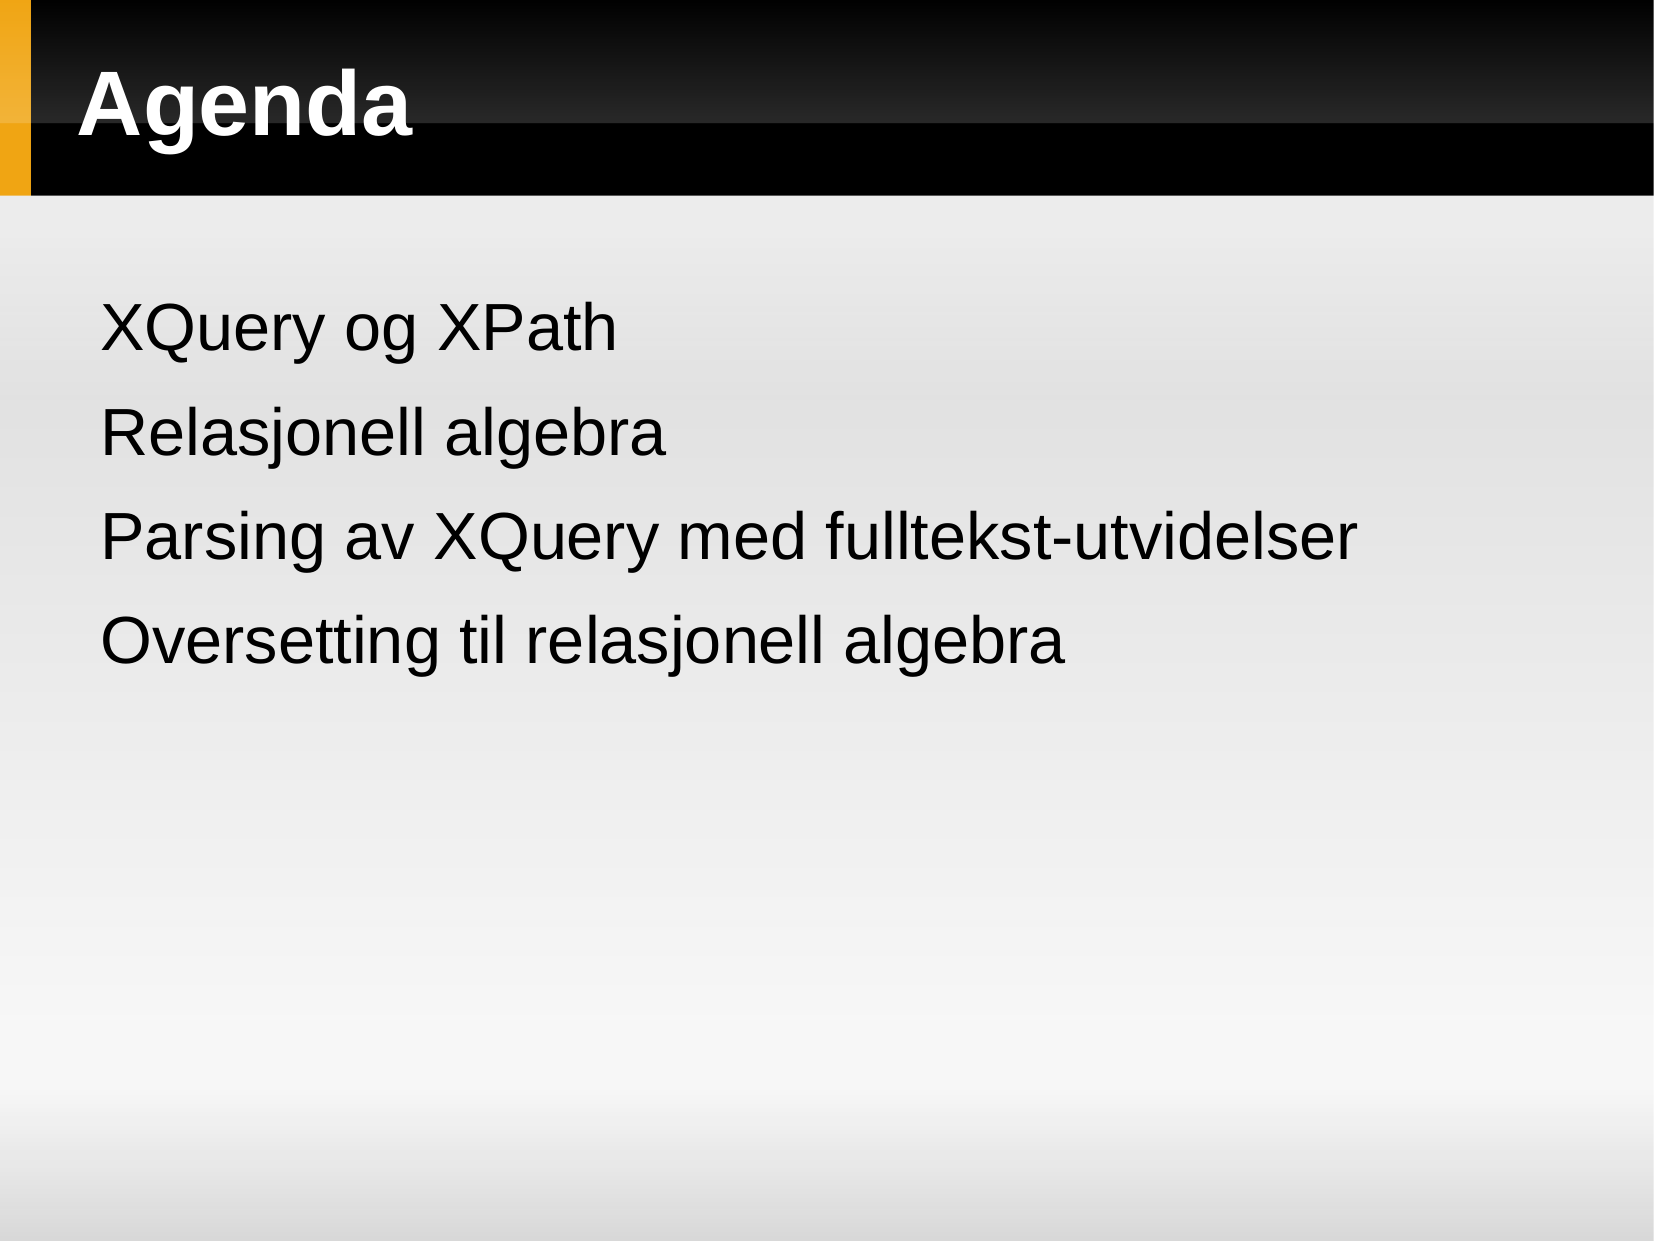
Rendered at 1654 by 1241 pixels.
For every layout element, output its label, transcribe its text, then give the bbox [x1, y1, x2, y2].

list XQuery og XPath Relasjonell algebra Parsing av XQuery med fulltekst-utvidelser Oversetting til relasjonell algebra [82, 290, 1571, 1094]
title Agenda [76, 7, 1565, 200]
picture [0, 0, 1654, 1241]
